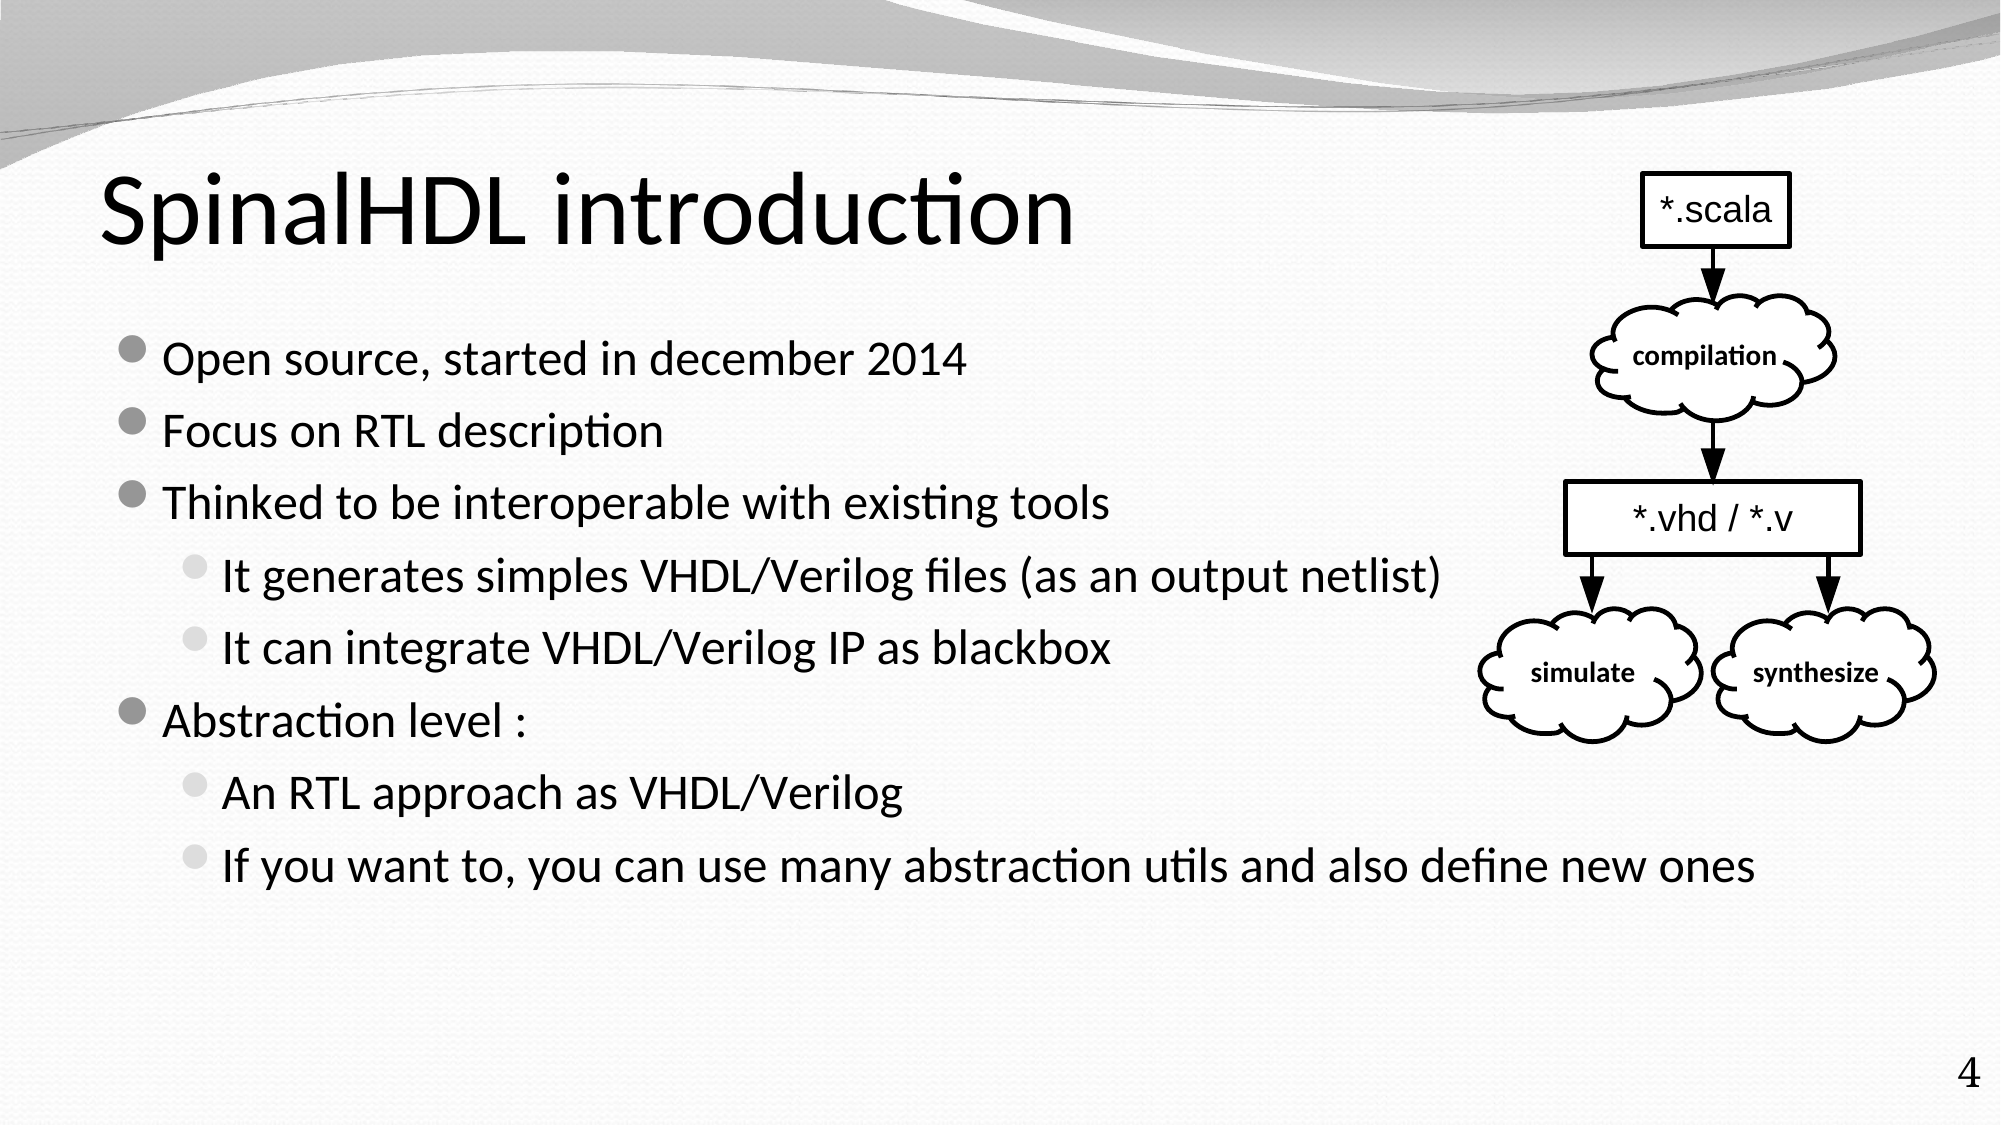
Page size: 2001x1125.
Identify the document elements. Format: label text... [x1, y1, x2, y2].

title SpinalHDL introduction [99, 77, 1901, 266]
text_box <numéro> [1813, 1042, 1981, 1103]
list Open source, started in december 2014 Focus on RTL description Thinked to be interoperable with existing tools It generates simples VHDL/Verilog files (as an output netlist) It can integrate VHDL/Verilog IP as blackbox Abstraction level : An RTL approach as VHDL/Verilog If you want to, you can use many abstraction utils and also define new ones [99, 317, 1901, 1038]
chart [1477, 171, 1938, 745]
picture [0, 0, 2001, 1125]
